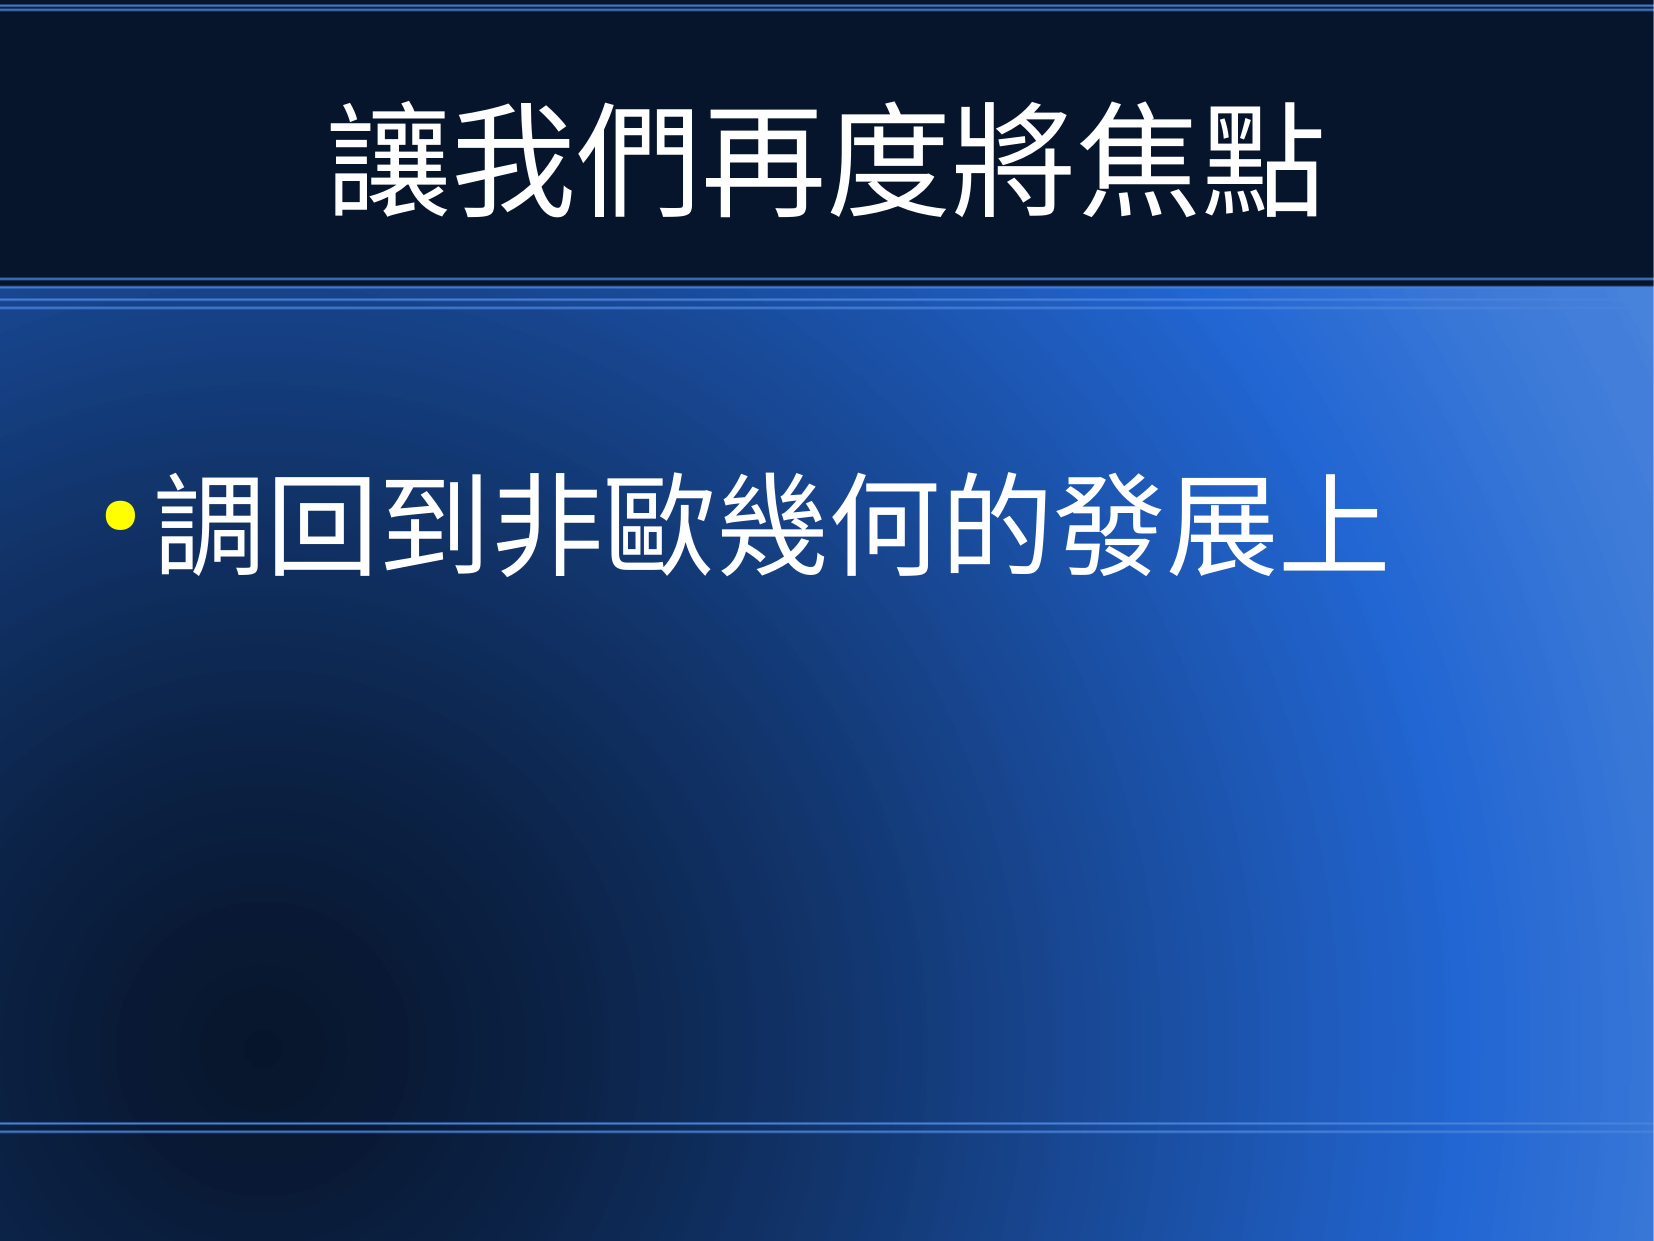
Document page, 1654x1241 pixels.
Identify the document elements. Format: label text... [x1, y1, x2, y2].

picture [0, 0, 1654, 1241]
title 讓我們再度將焦點 [82, 49, 1571, 257]
list 調回到非歐幾何的發展上 [82, 355, 1571, 1241]
